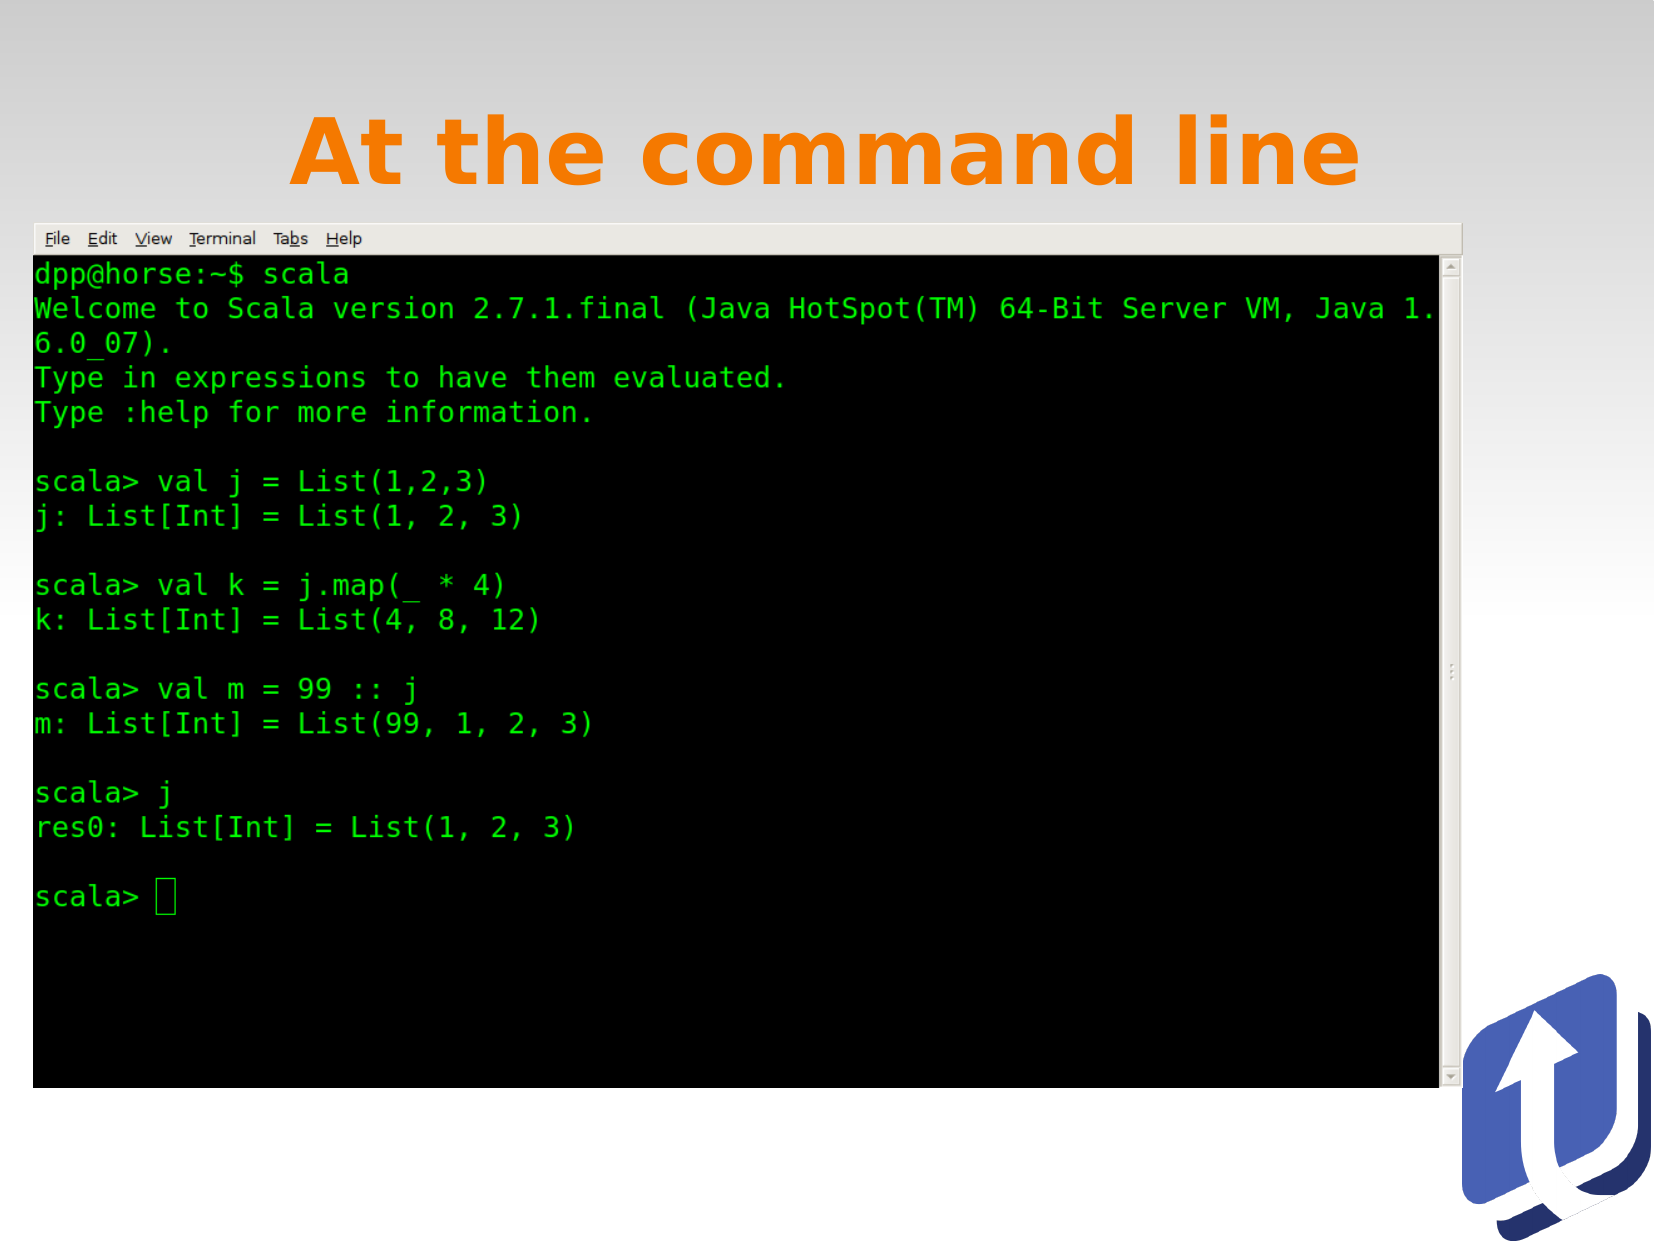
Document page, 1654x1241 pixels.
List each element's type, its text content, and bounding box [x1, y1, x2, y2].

picture [33, 222, 1651, 1241]
title At the command line [82, 56, 1571, 250]
